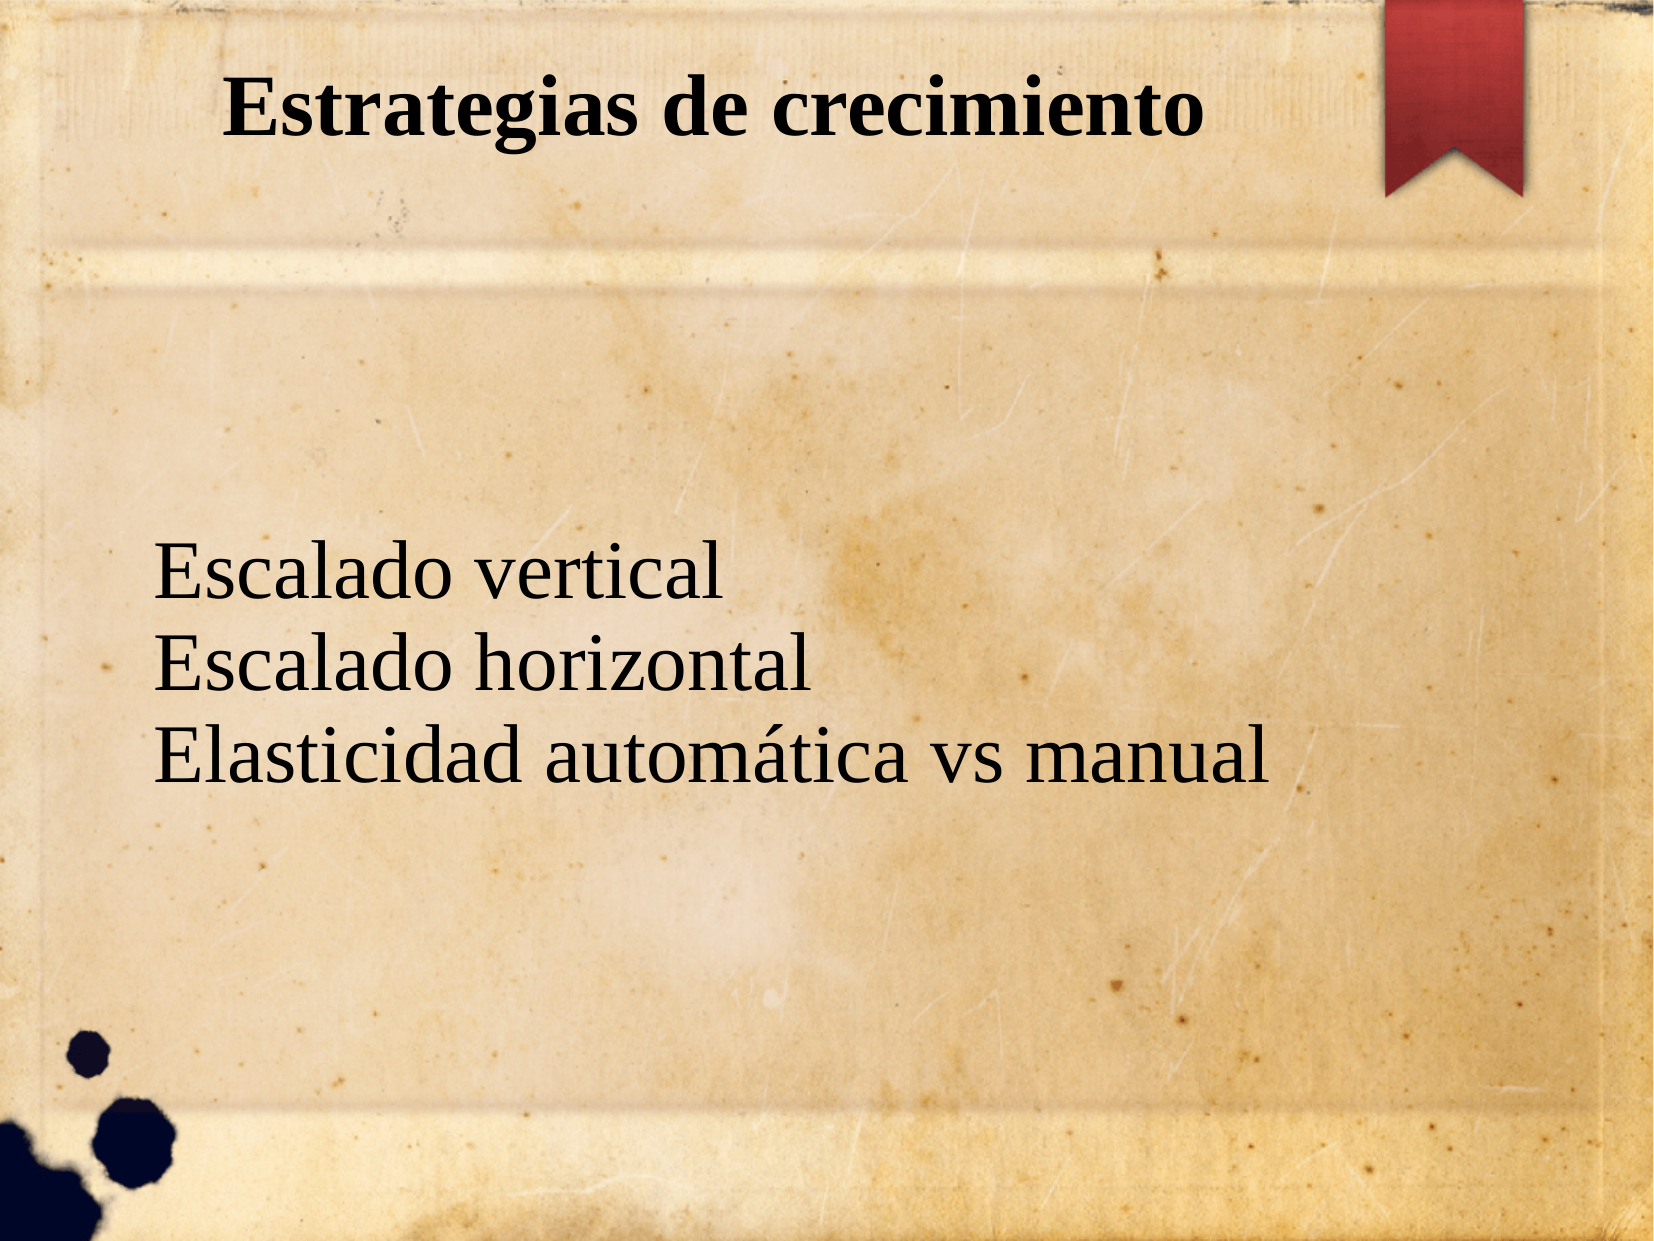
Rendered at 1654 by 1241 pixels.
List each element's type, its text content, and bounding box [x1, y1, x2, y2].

picture [0, 0, 1654, 1241]
title Estrategias de crecimiento [82, 49, 1347, 237]
list Escalado vertical Escalado horizontal Elasticidad automática vs manual [82, 290, 1571, 1010]
